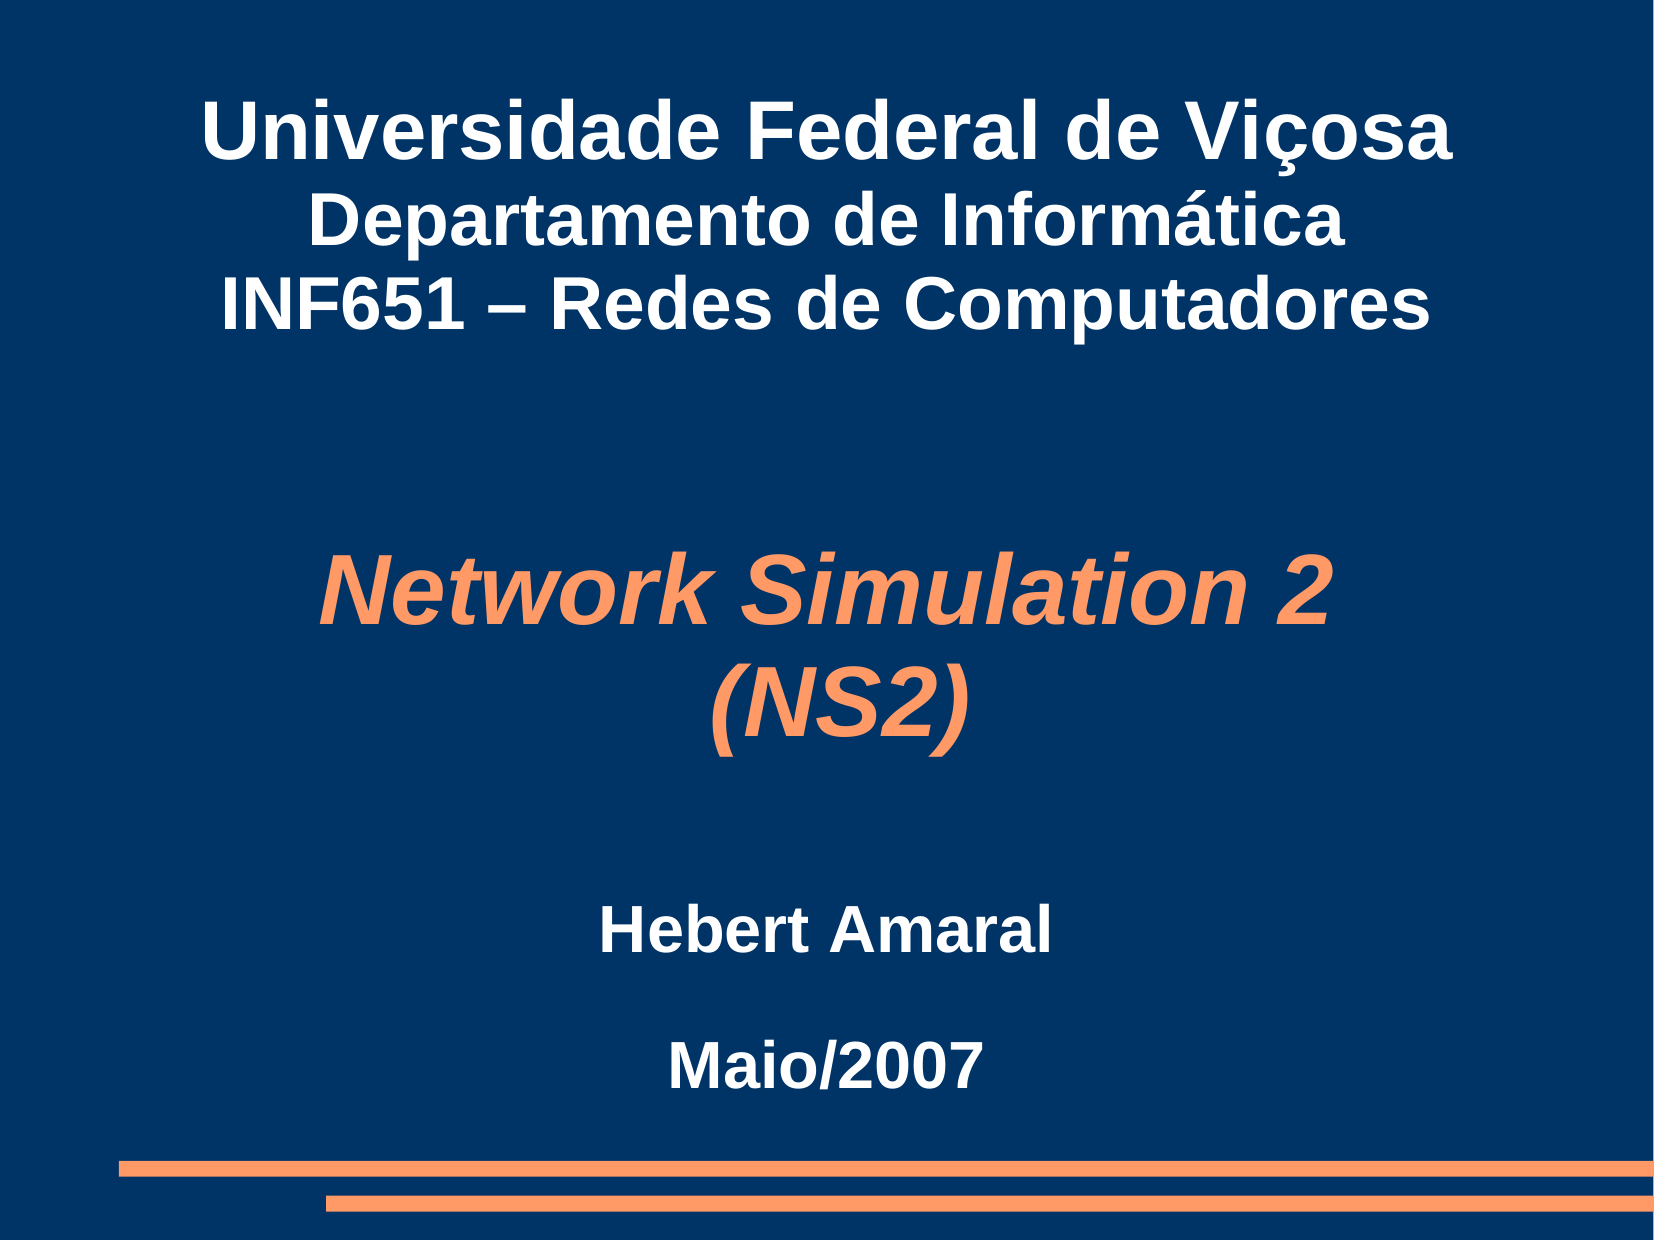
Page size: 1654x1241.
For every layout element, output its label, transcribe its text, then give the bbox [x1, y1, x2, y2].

title Hebert Amaral [59, 825, 1595, 961]
title Maio/2007 [59, 961, 1595, 1169]
title Universidade Federal de Viçosa Departamento de Informática INF651 – Redes de Computadores [59, 79, 1595, 351]
title Network Simulation 2 (NS2) [59, 529, 1595, 763]
